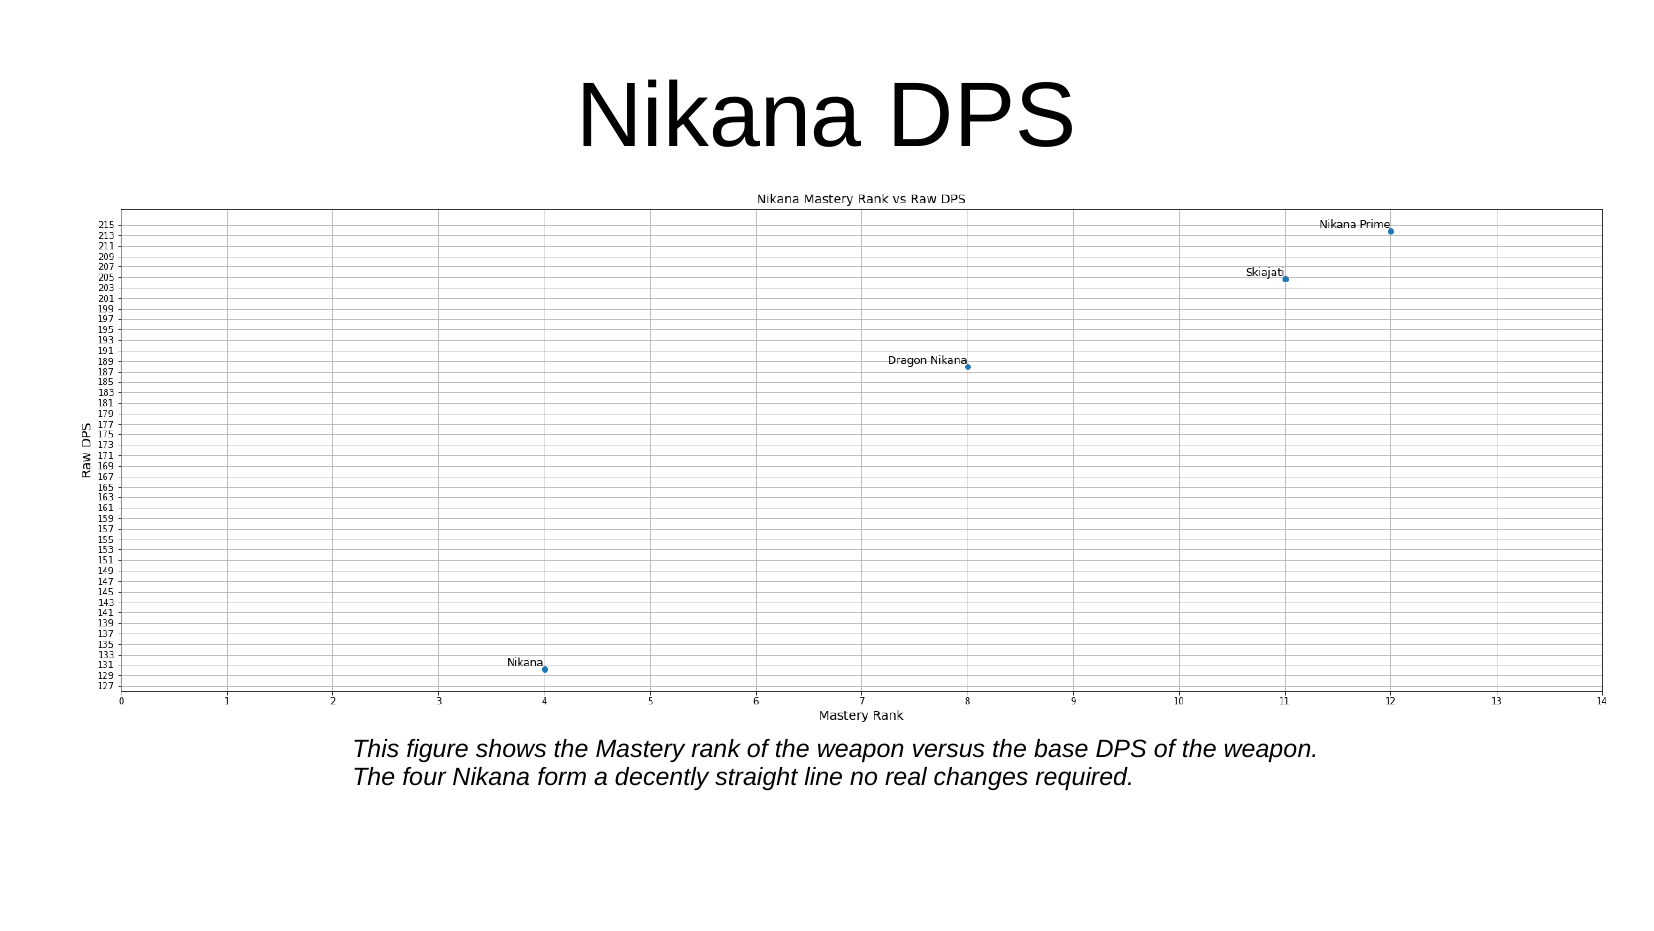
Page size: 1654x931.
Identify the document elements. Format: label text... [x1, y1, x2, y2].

title Nikana DPS [82, 37, 1571, 187]
text_box This figure shows the Mastery rank of the weapon versus the base DPS of the weapon. The four Nikana form a decently straight line no real changes required. [337, 727, 1336, 798]
picture [75, 187, 1613, 728]
